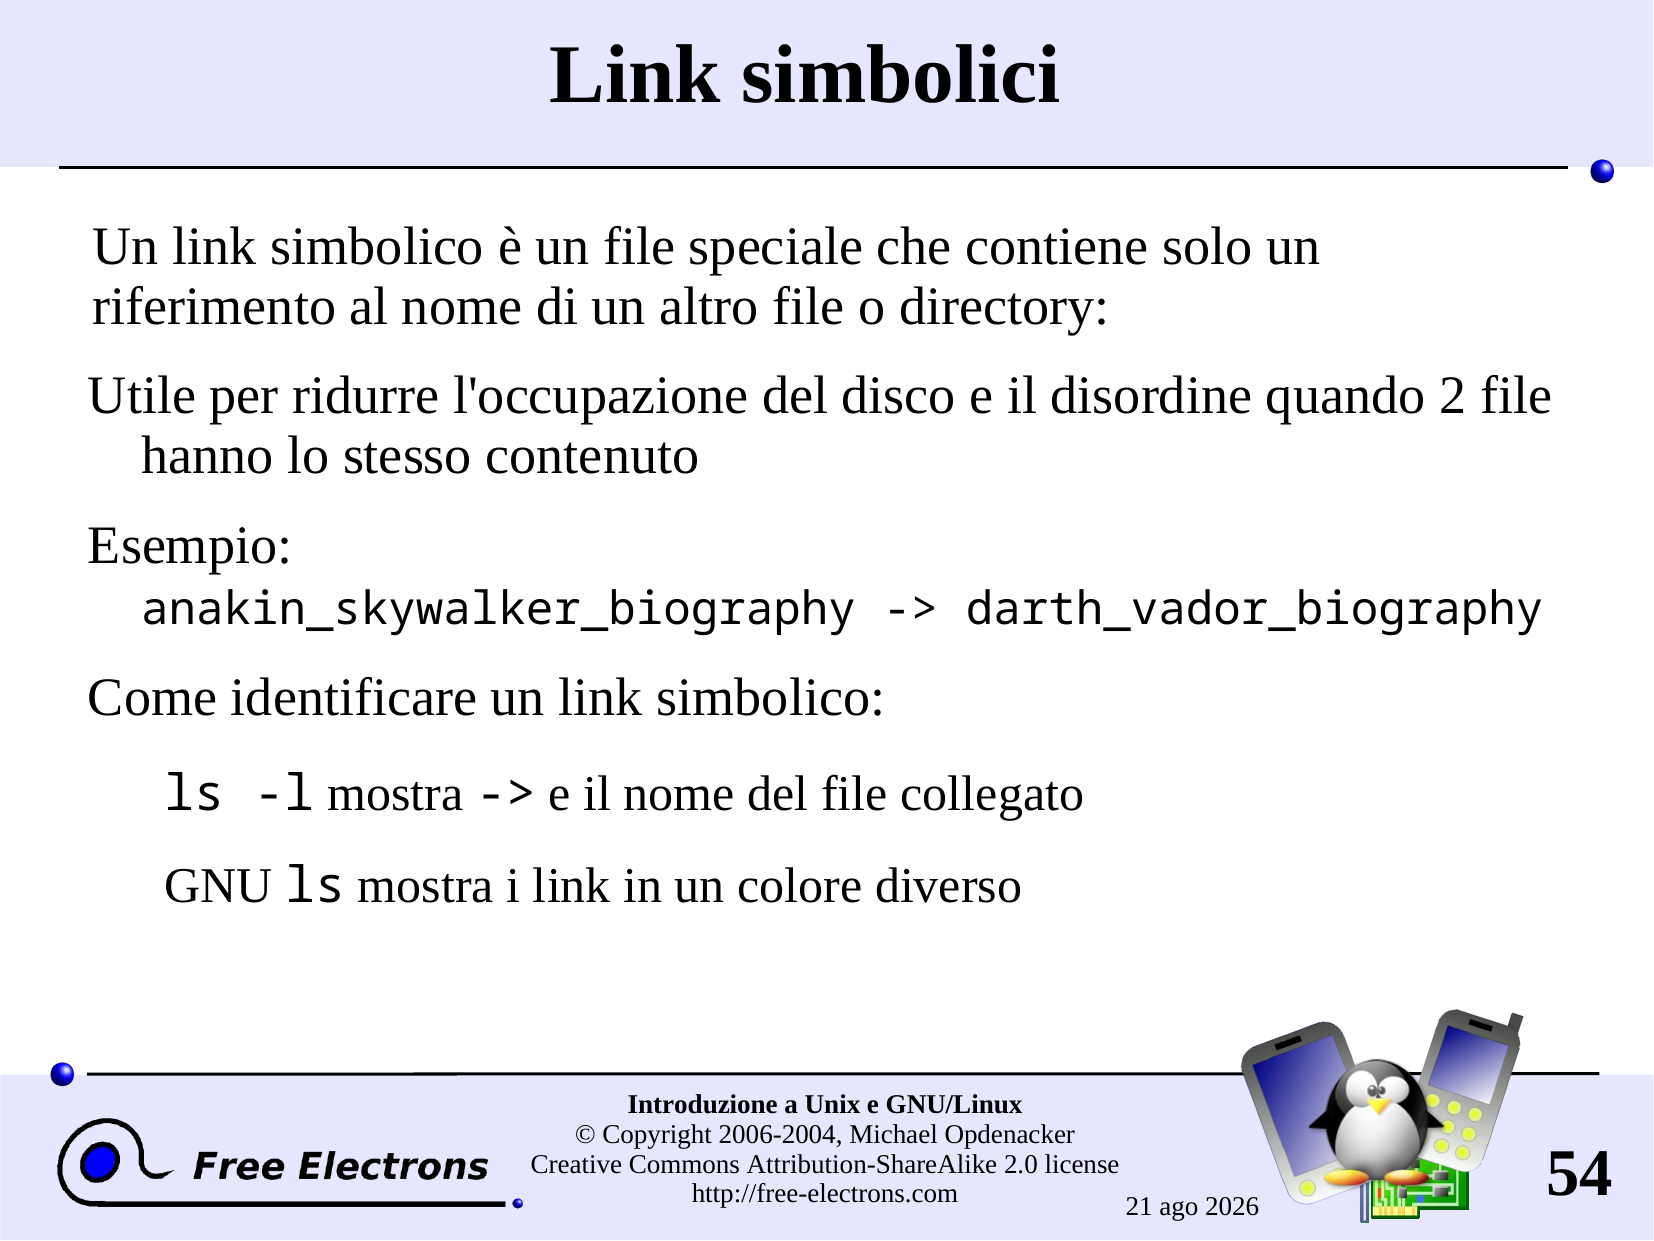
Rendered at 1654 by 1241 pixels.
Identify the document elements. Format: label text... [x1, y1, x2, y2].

picture [1271, 1173, 1486, 1241]
list Un link simbolico è un file speciale che contiene solo un riferimento al nome di un altro file o directory: Utile per ridurre l'occupazione del disco e il disordine quando 2 file hanno lo stesso contenuto Esempio: anakin_skywalker_biography -> darth_vador_biography Come identificare un link simbolico: ls -l mostra -> e il nome del file collegato GNU ls mostra i link in un colore diverso [70, 216, 1573, 1173]
title Link simbolici [60, 20, 1551, 130]
picture [50, 1107, 527, 1216]
